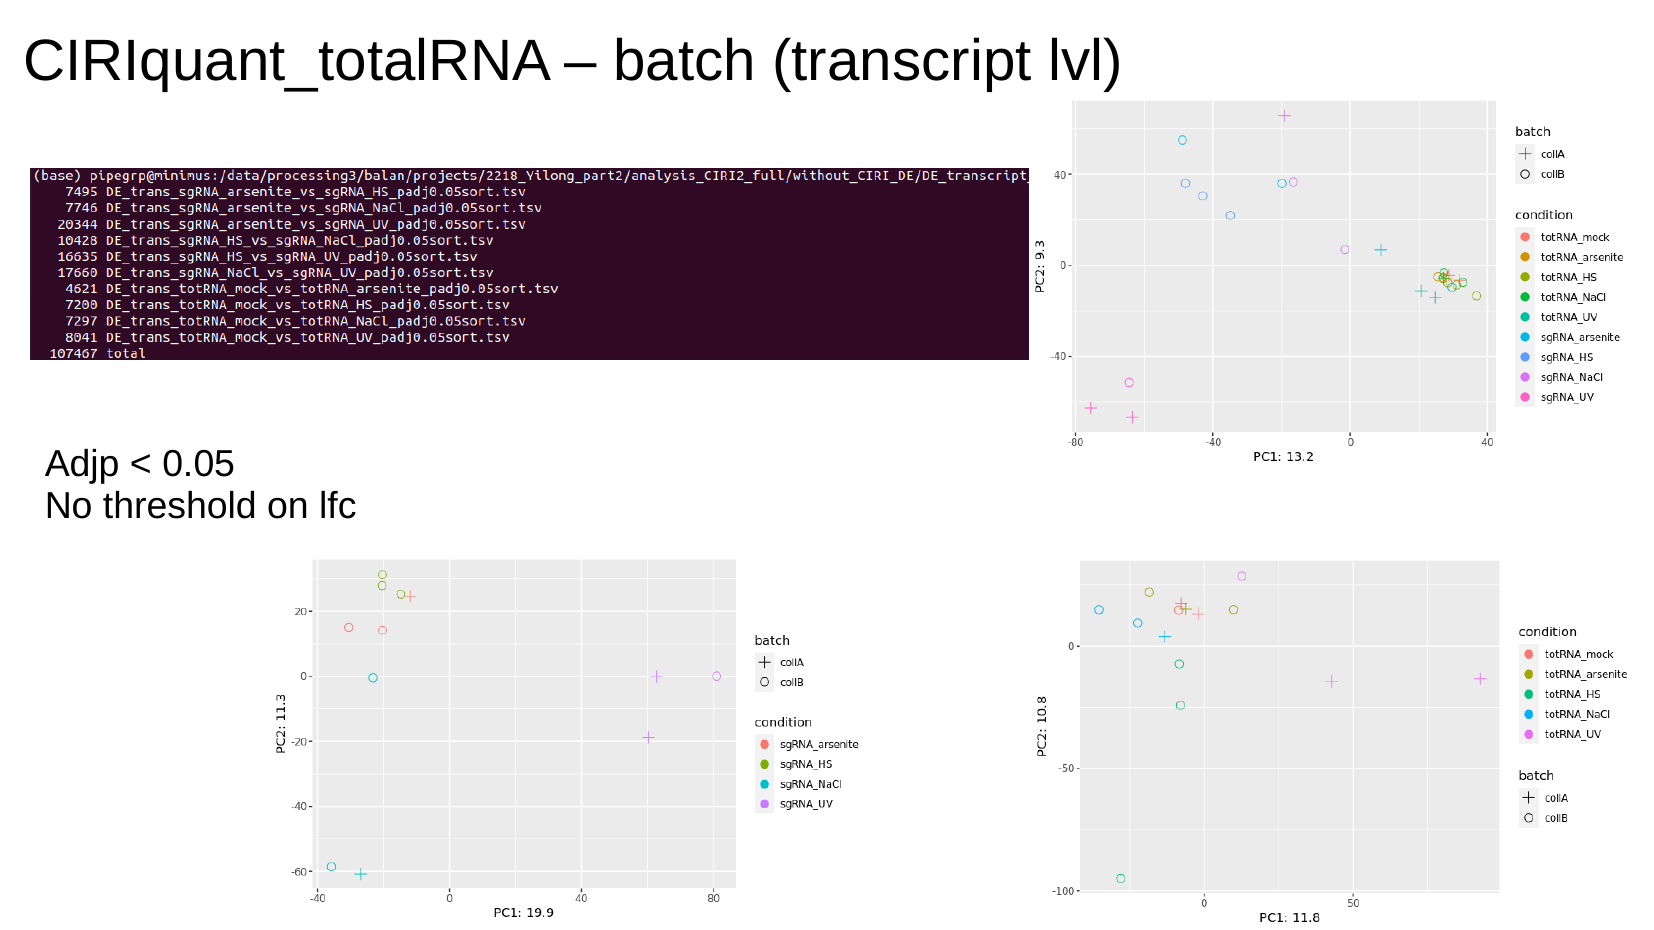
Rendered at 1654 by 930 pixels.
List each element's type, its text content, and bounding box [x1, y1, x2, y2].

picture [270, 553, 871, 925]
picture [1031, 554, 1640, 930]
text_box Adjp < 0.05 No threshold on lfc [30, 435, 436, 534]
title CIRIquant_totalRNA – batch (transcript lvl) [23, 15, 1156, 105]
picture [30, 94, 1636, 469]
